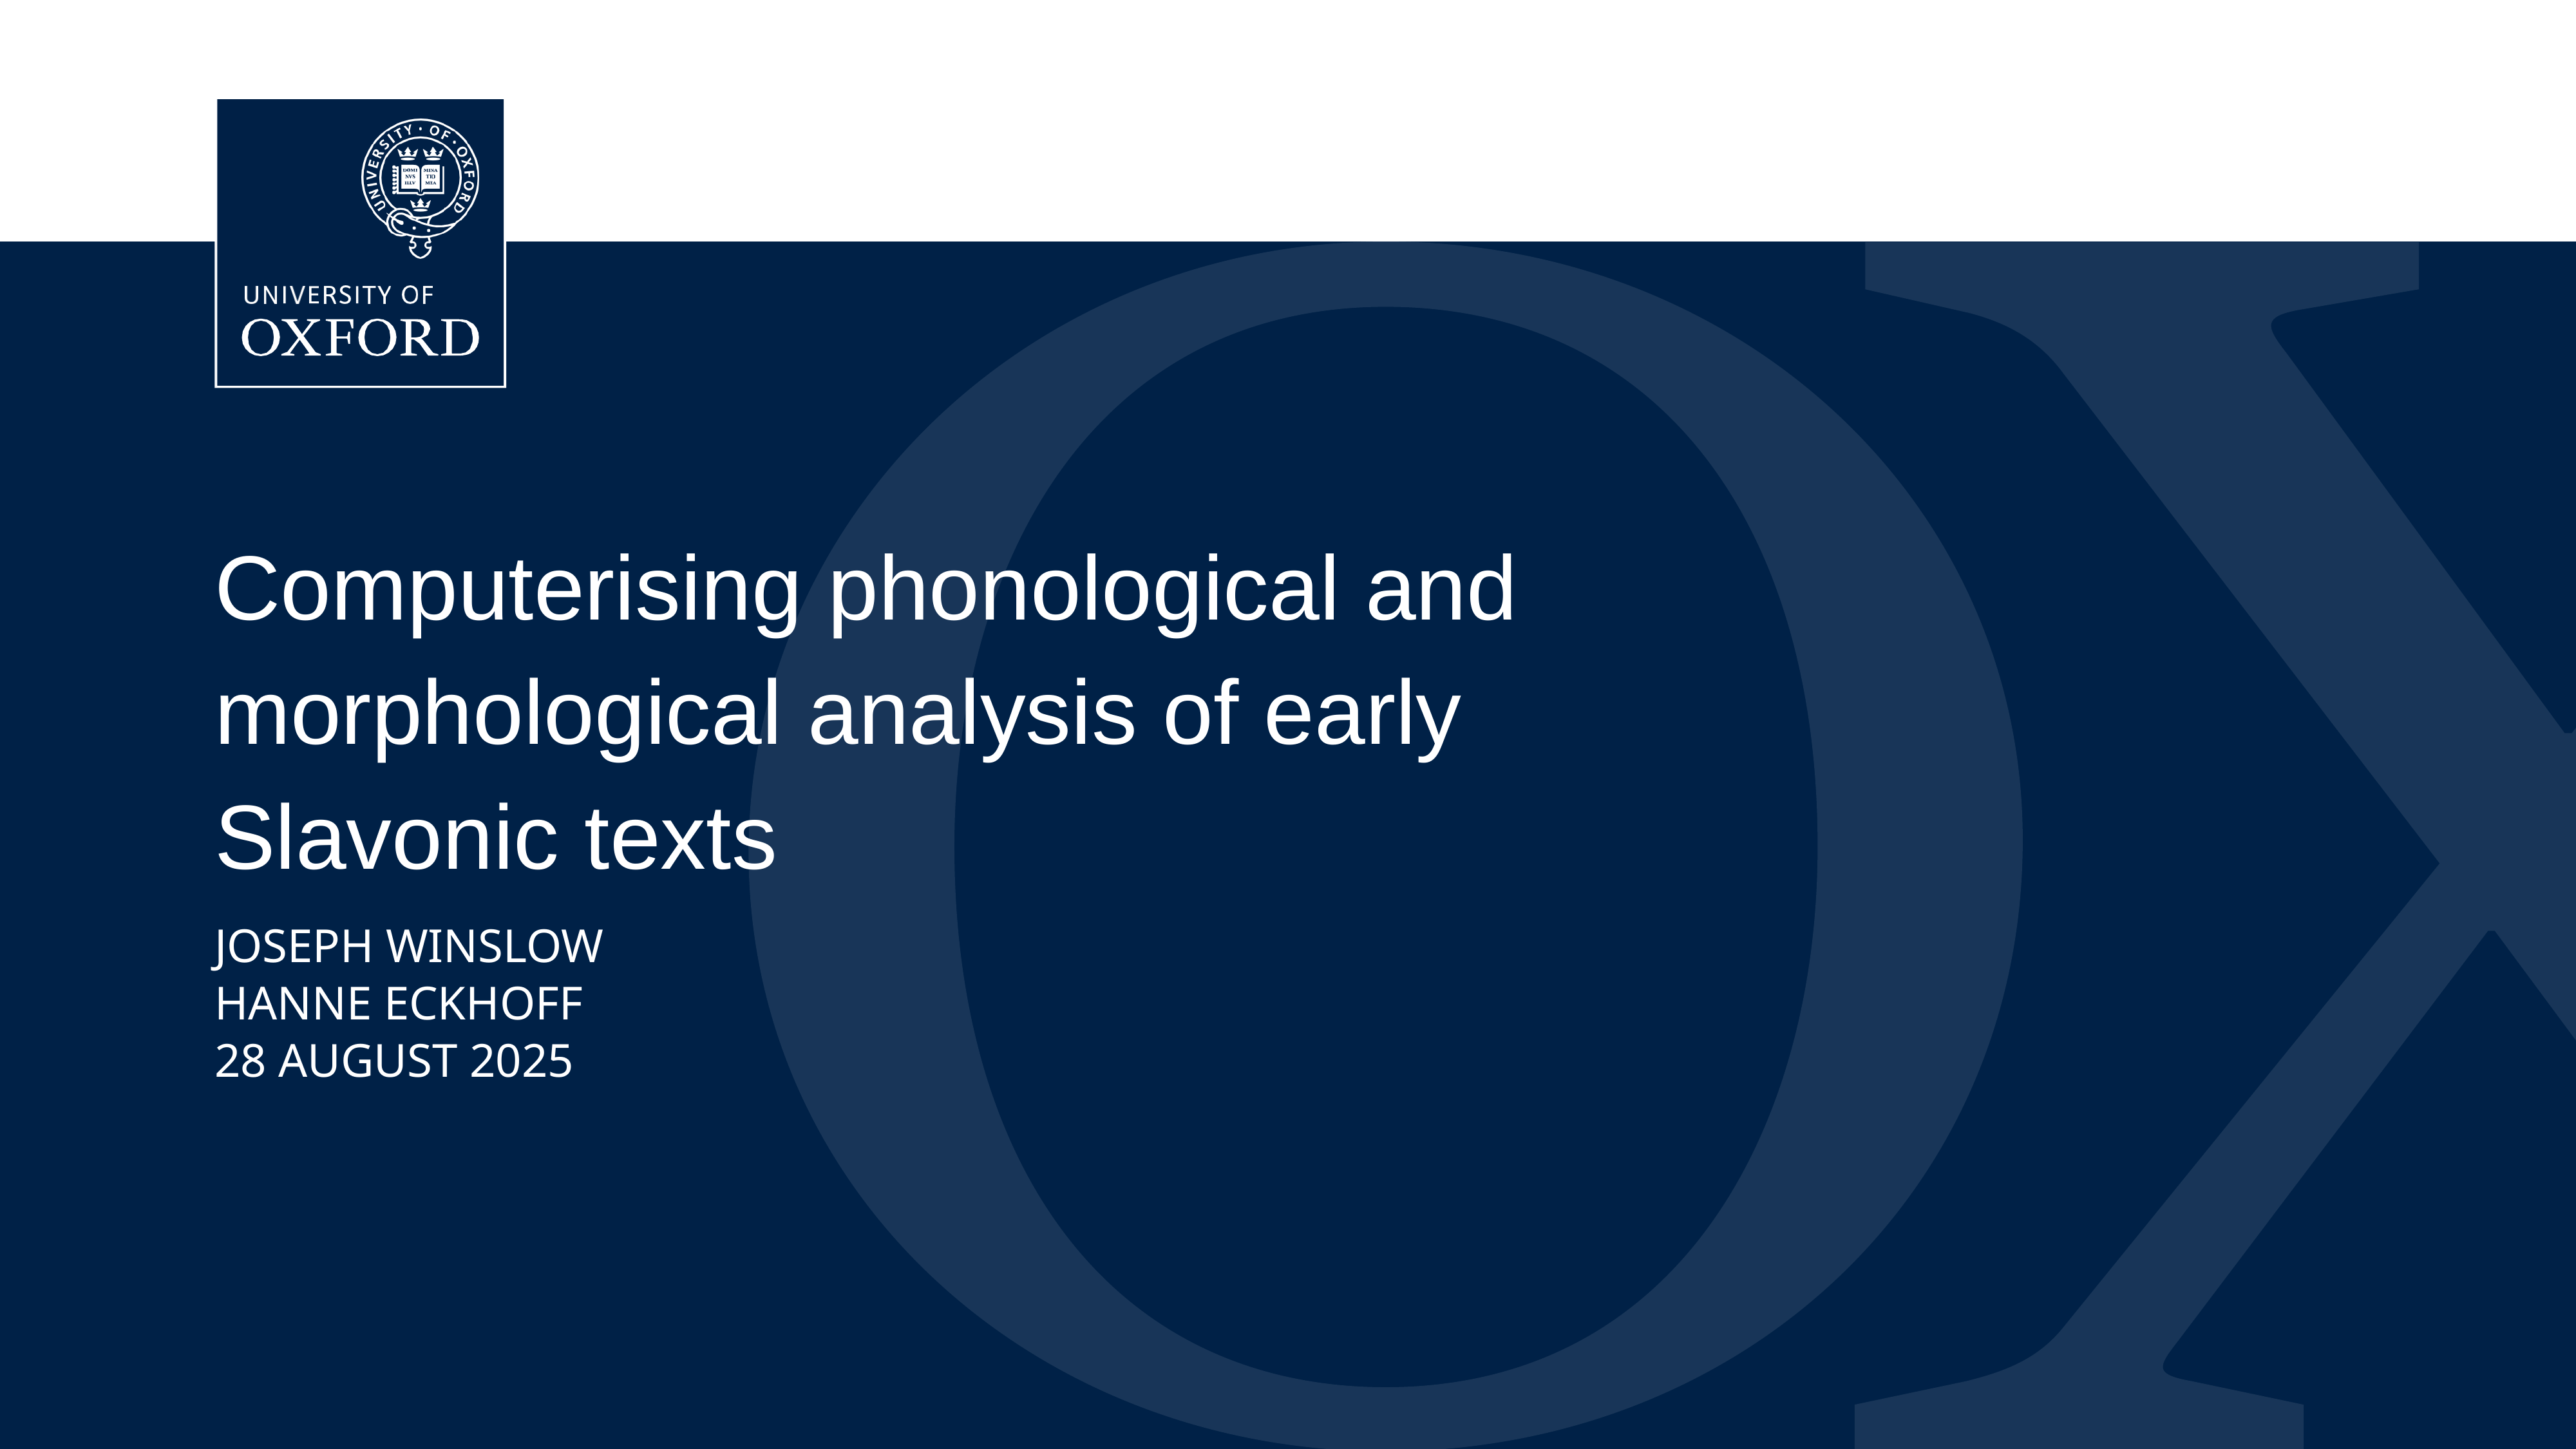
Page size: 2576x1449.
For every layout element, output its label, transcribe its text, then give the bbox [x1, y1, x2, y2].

title Computerising phonological and morphological analysis of early Slavonic texts [214, 614, 1550, 887]
subtitle JOSEPH WINSLOW HANNE ECKHOFF 28 AUGUST 2025 [214, 914, 1122, 987]
picture [361, 118, 479, 259]
picture [245, 286, 258, 304]
picture [290, 286, 305, 304]
picture [339, 285, 351, 304]
picture [324, 286, 336, 304]
picture [264, 286, 277, 304]
picture [402, 285, 418, 304]
picture [423, 286, 433, 304]
picture [363, 286, 391, 304]
